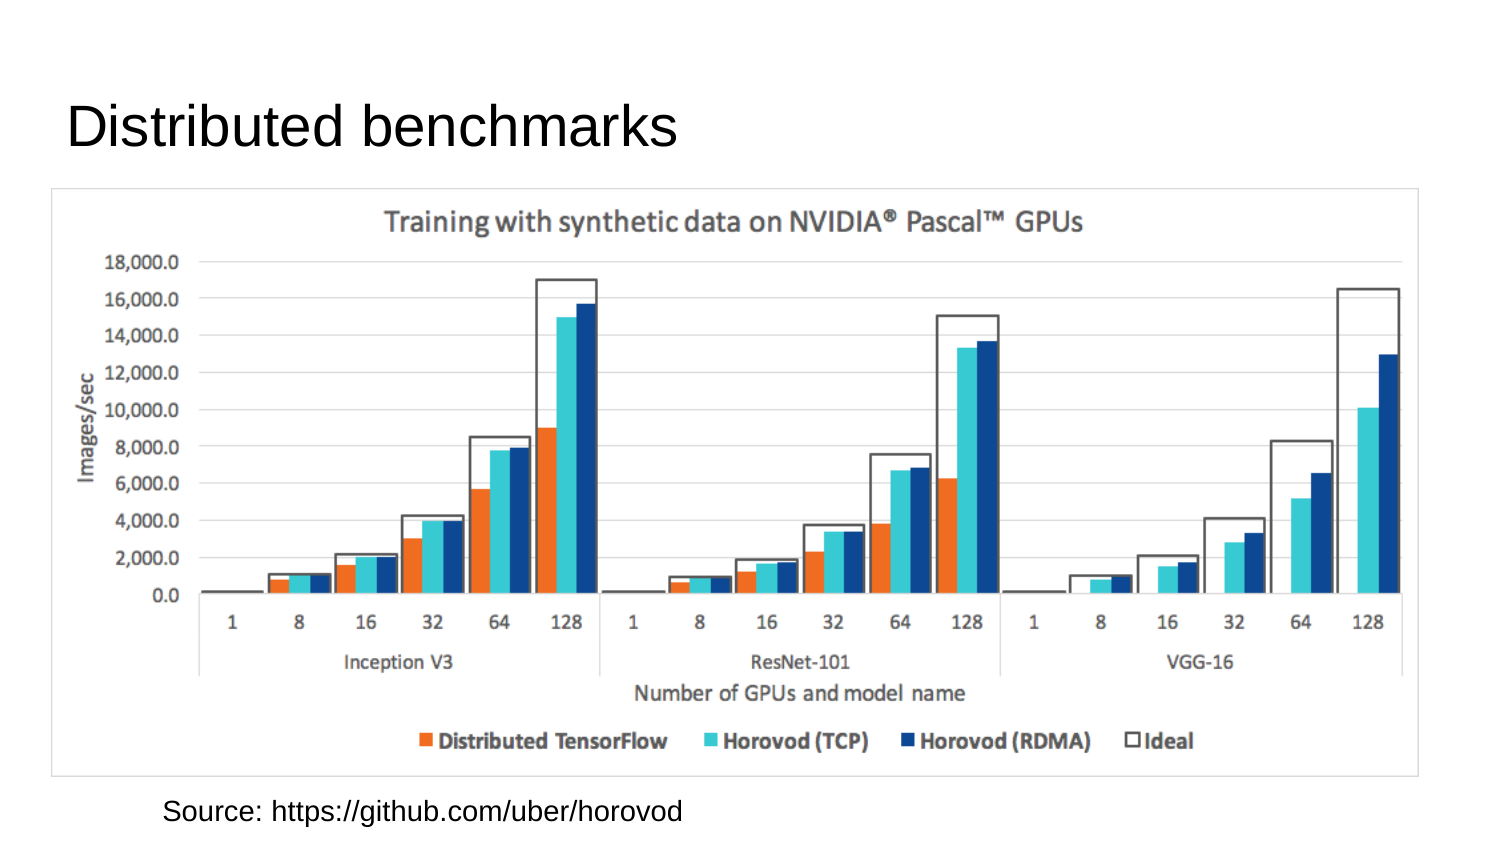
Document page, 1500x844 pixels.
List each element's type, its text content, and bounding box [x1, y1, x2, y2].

text_box Source: https://github.com/uber/horovod [147, 776, 996, 844]
picture [51, 188, 1419, 777]
title Distributed benchmarks [51, 72, 1449, 167]
